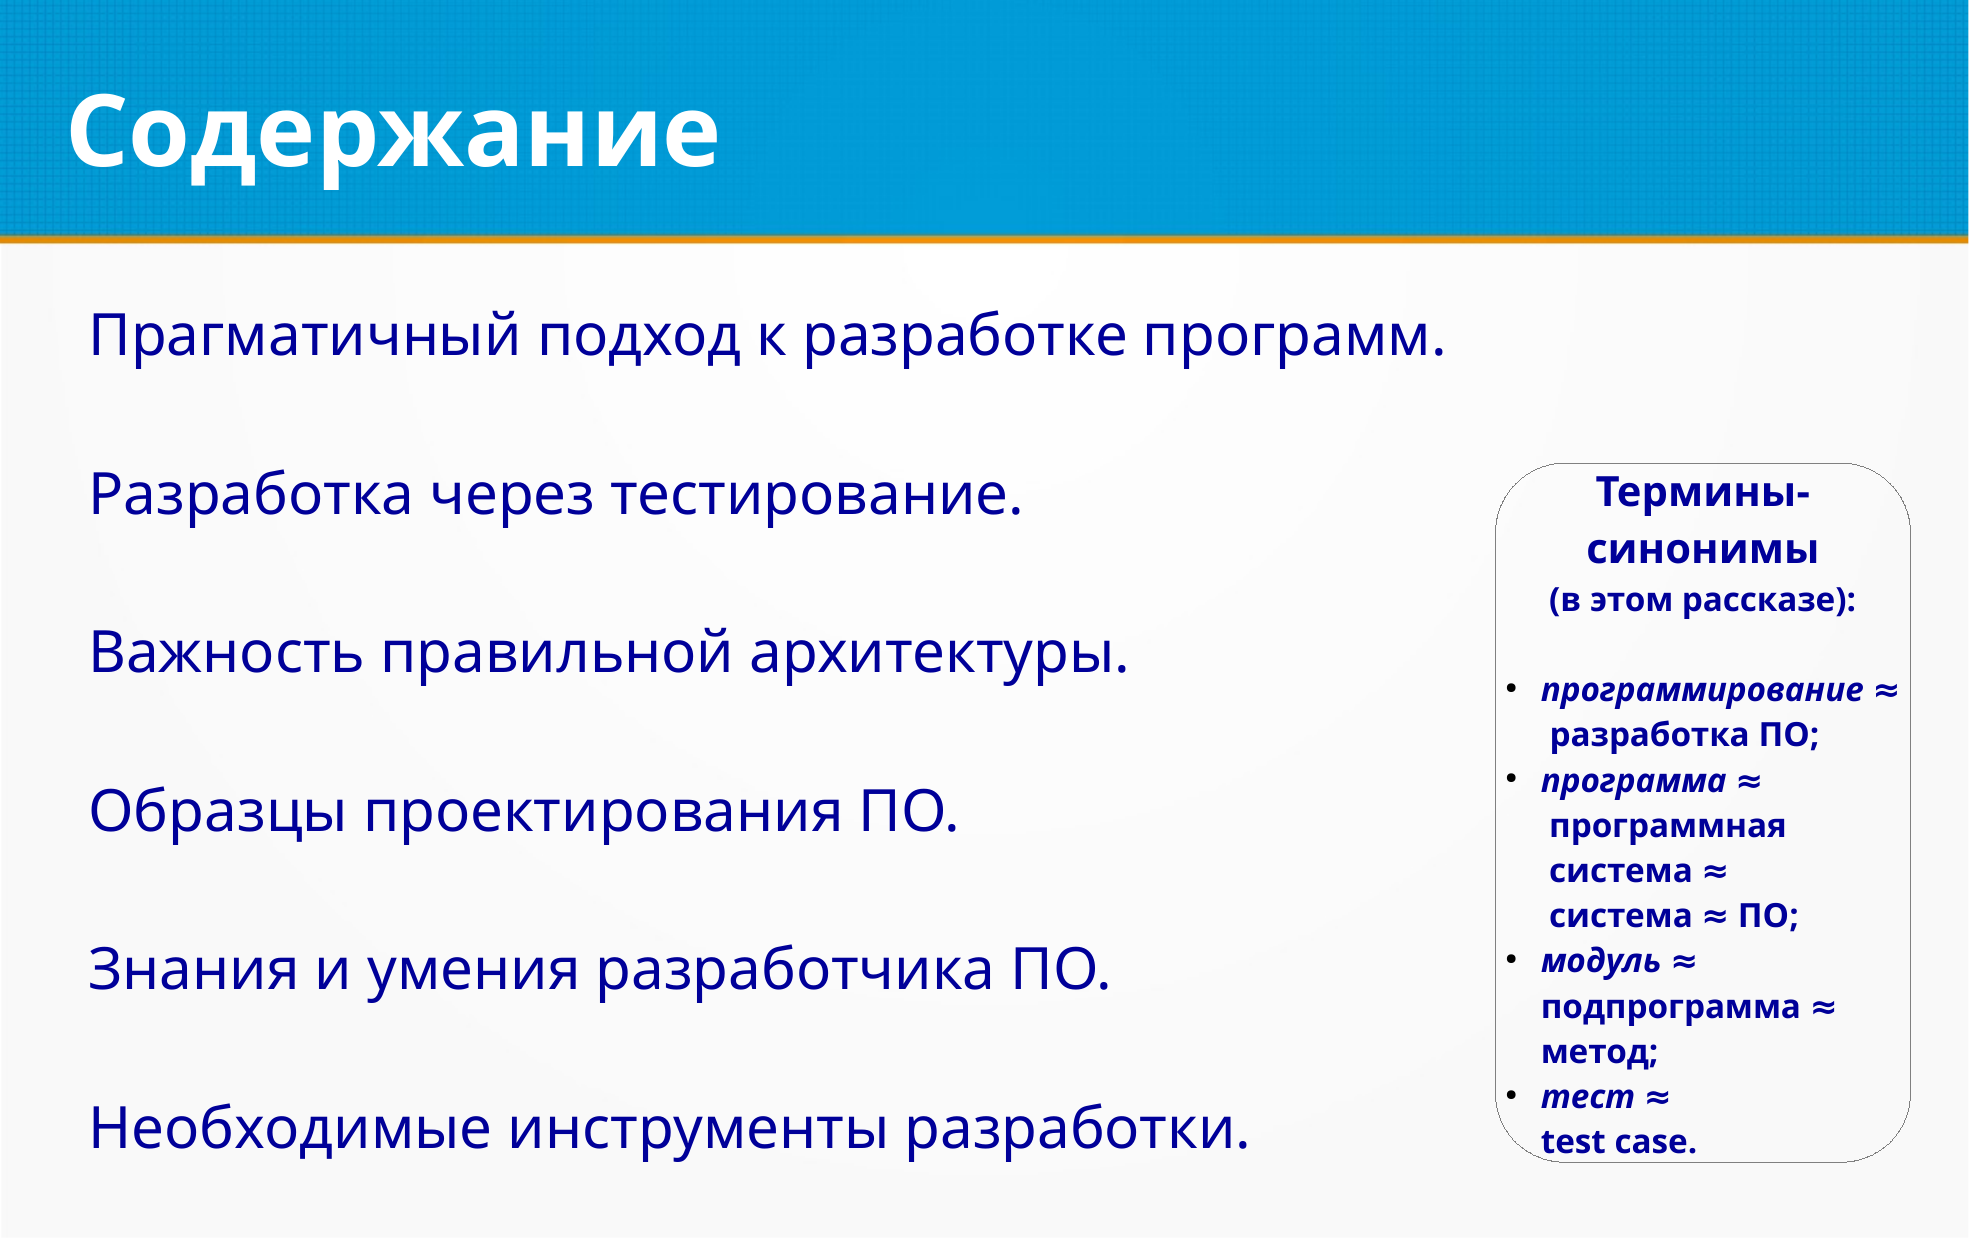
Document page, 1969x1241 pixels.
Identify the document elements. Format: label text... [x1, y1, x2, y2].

text_box Содержание [59, 55, 1902, 200]
text_box Прагматичный подход к разработке программ. Разработка через тестирование. Важность правильной архитектуры. Образцы проектирования ПО. Знания и умения разработчика ПО. Необходимые инструменты разработки. [82, 250, 1878, 1209]
picture [0, 233, 1969, 1241]
text_box Термины- синонимы (в этом рассказе): программирование ≈ разработка ПО; программа ≈ программная cистема ≈ система ≈ ПО; модуль ≈ подпрограмма ≈ метод; тест ≈ test case. [1495, 463, 1911, 1163]
